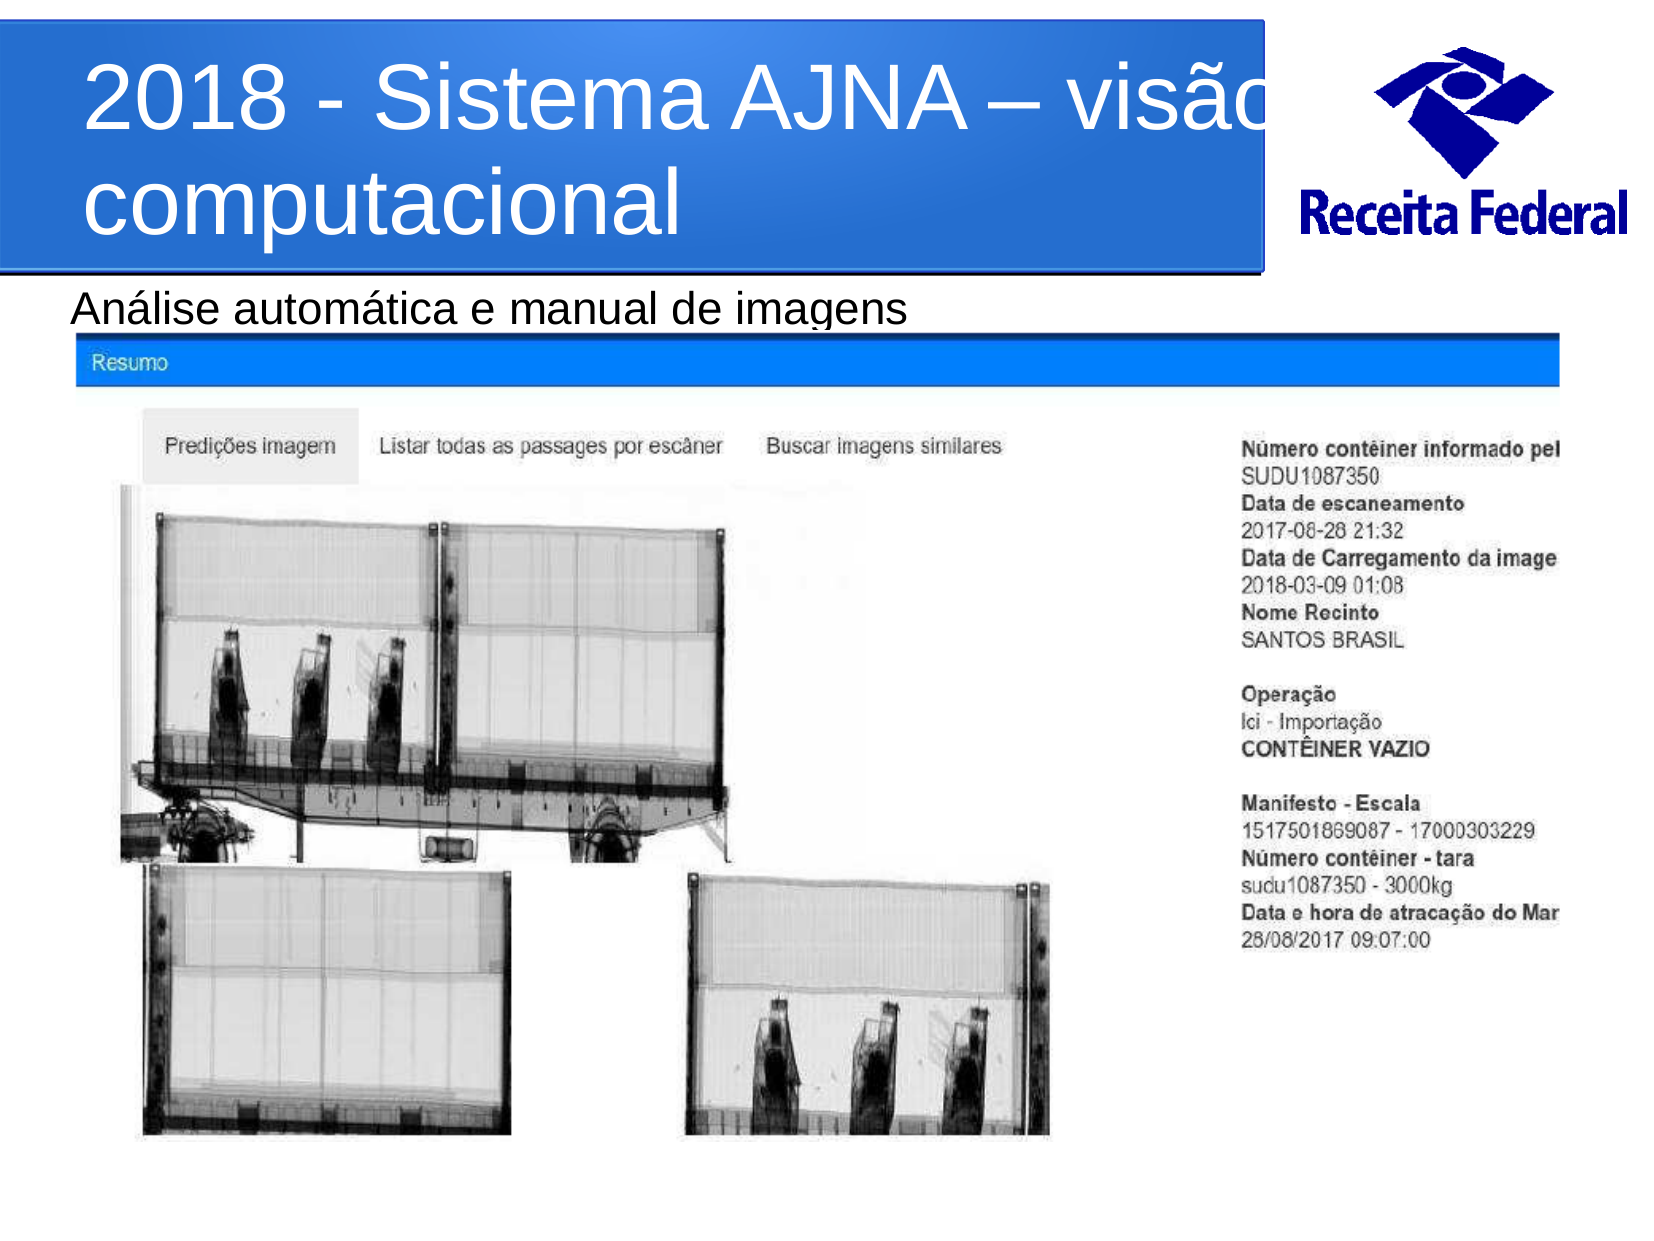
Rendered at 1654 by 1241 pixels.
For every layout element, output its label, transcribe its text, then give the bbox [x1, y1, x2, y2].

picture [1441, 47, 1629, 237]
picture [70, 330, 1571, 1142]
subtitle Análise automática e manual de imagens [70, 283, 1571, 330]
title 2018 - Sistema AJNA – visão computacional [82, 12, 1441, 283]
